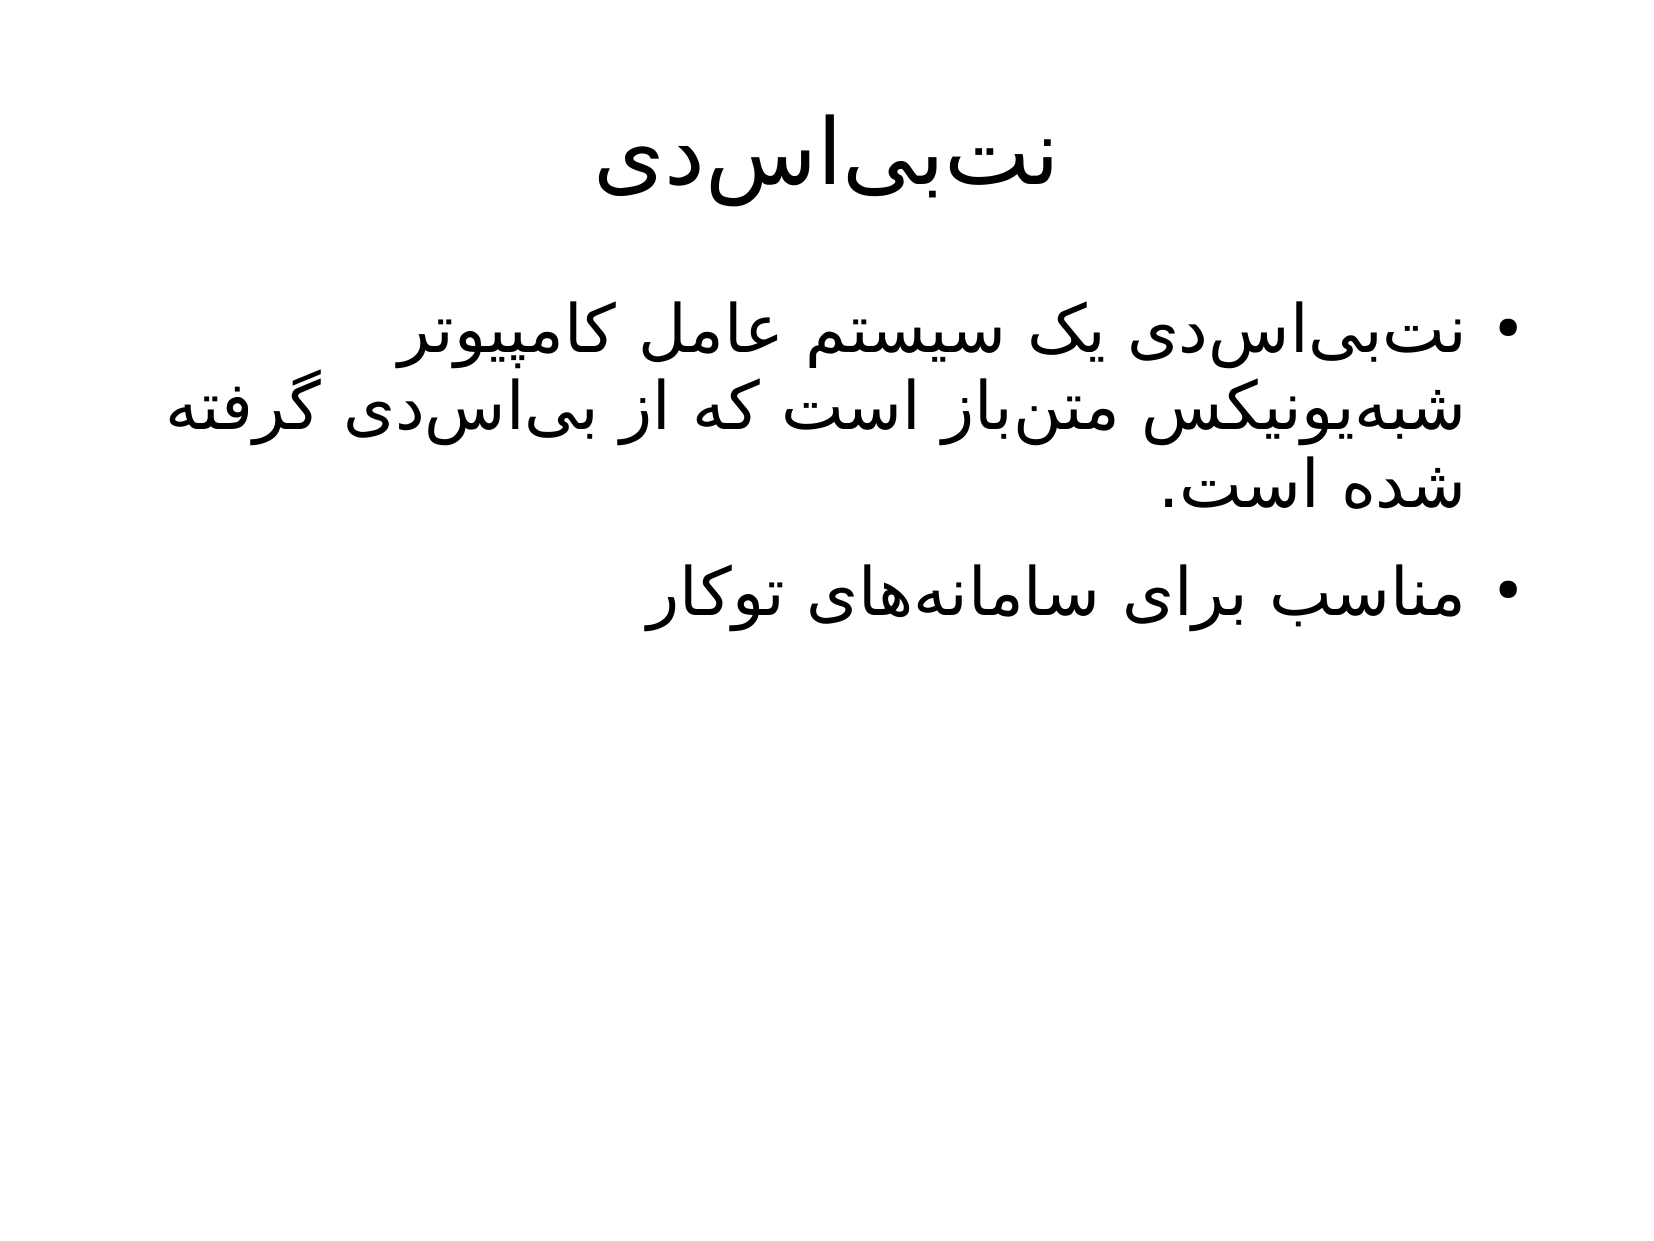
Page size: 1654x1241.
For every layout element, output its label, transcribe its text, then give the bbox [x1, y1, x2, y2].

title نت‌بی‌اس‌دی [82, 49, 1571, 257]
list نت‌بی‌اس‌دی یک سیستم عامل کامپیوتر شبه‌یونیکس متن‌باز است که از بی‌اس‌دی گرفته شده است. مناسب برای سامانه‌های توکار [82, 290, 1538, 1010]
